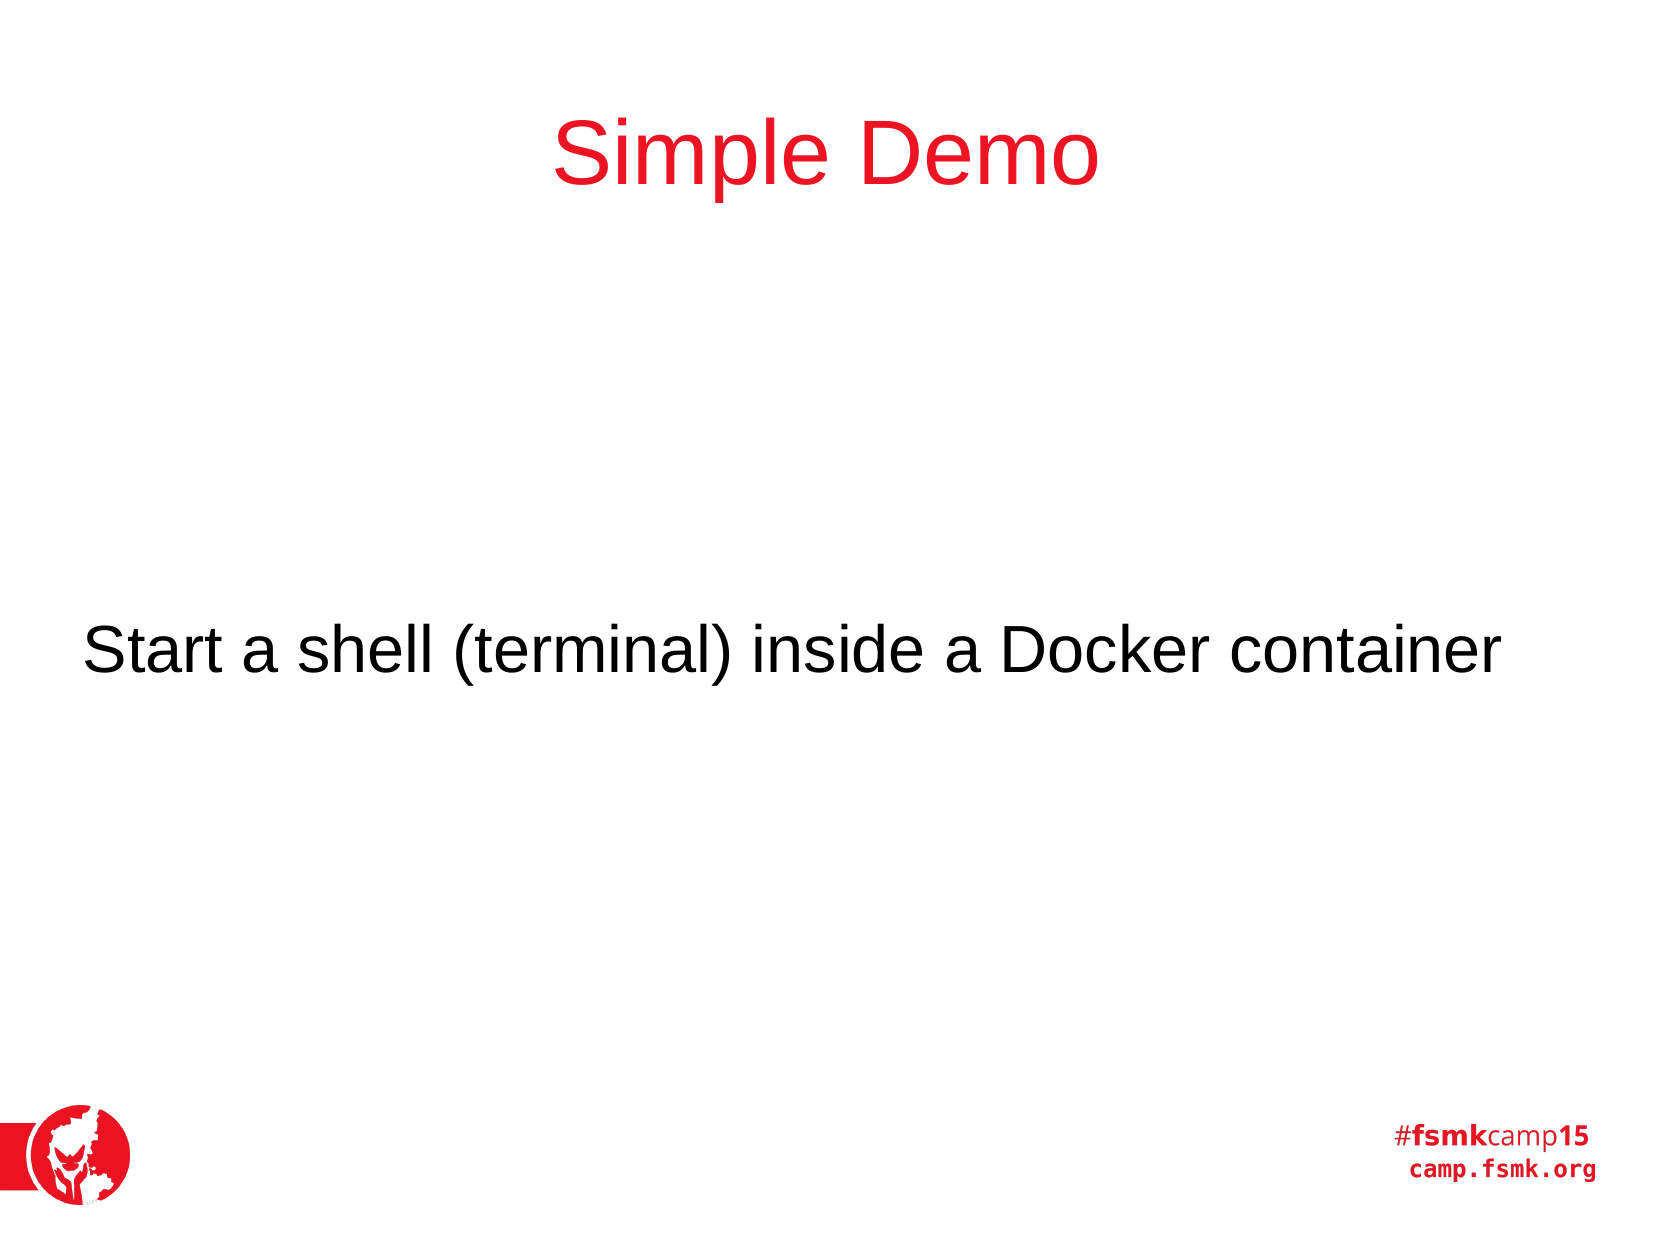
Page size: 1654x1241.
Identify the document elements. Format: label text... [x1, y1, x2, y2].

subtitle Start a shell (terminal) inside a Docker container [82, 290, 1571, 1010]
picture [0, 1105, 130, 1205]
picture [1394, 1124, 1595, 1182]
title Simple Demo [82, 49, 1571, 257]
